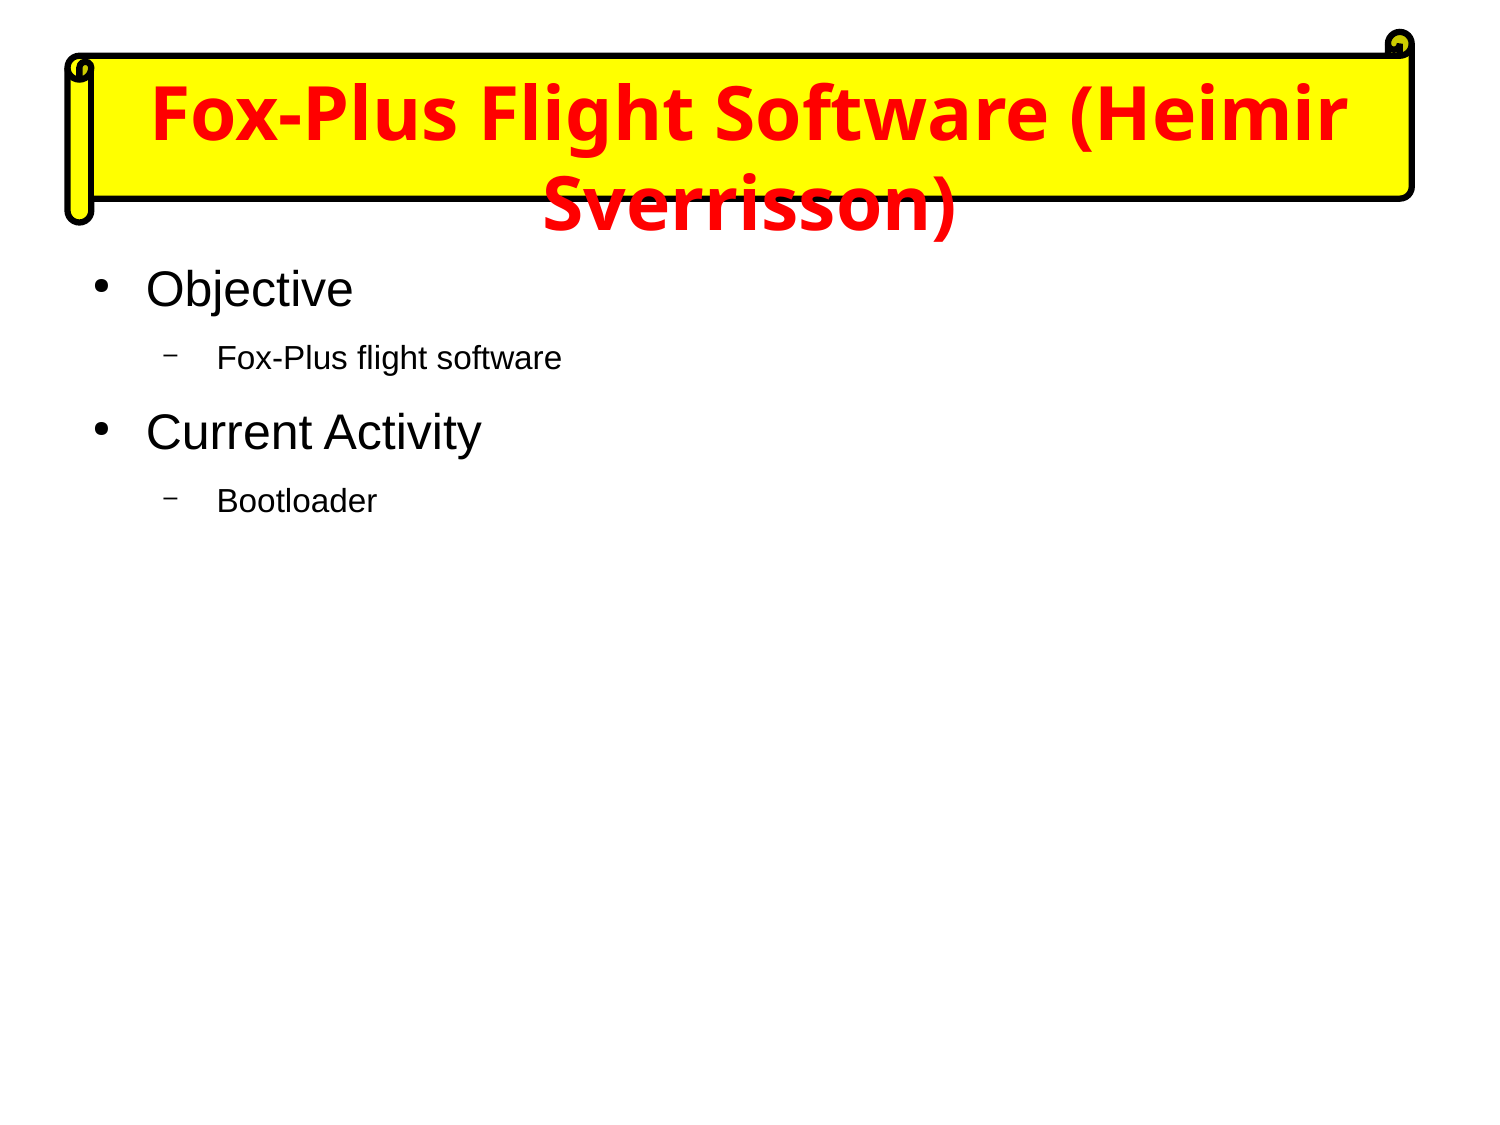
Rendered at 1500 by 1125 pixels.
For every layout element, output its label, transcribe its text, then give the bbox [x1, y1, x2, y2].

list Objective Fox-Plus flight software Current Activity Bootloader [75, 263, 1425, 916]
text_box Fox-Plus Flight Software (Heimir Sverrisson) [0, 58, 1500, 254]
text_box [72, 31, 1412, 58]
